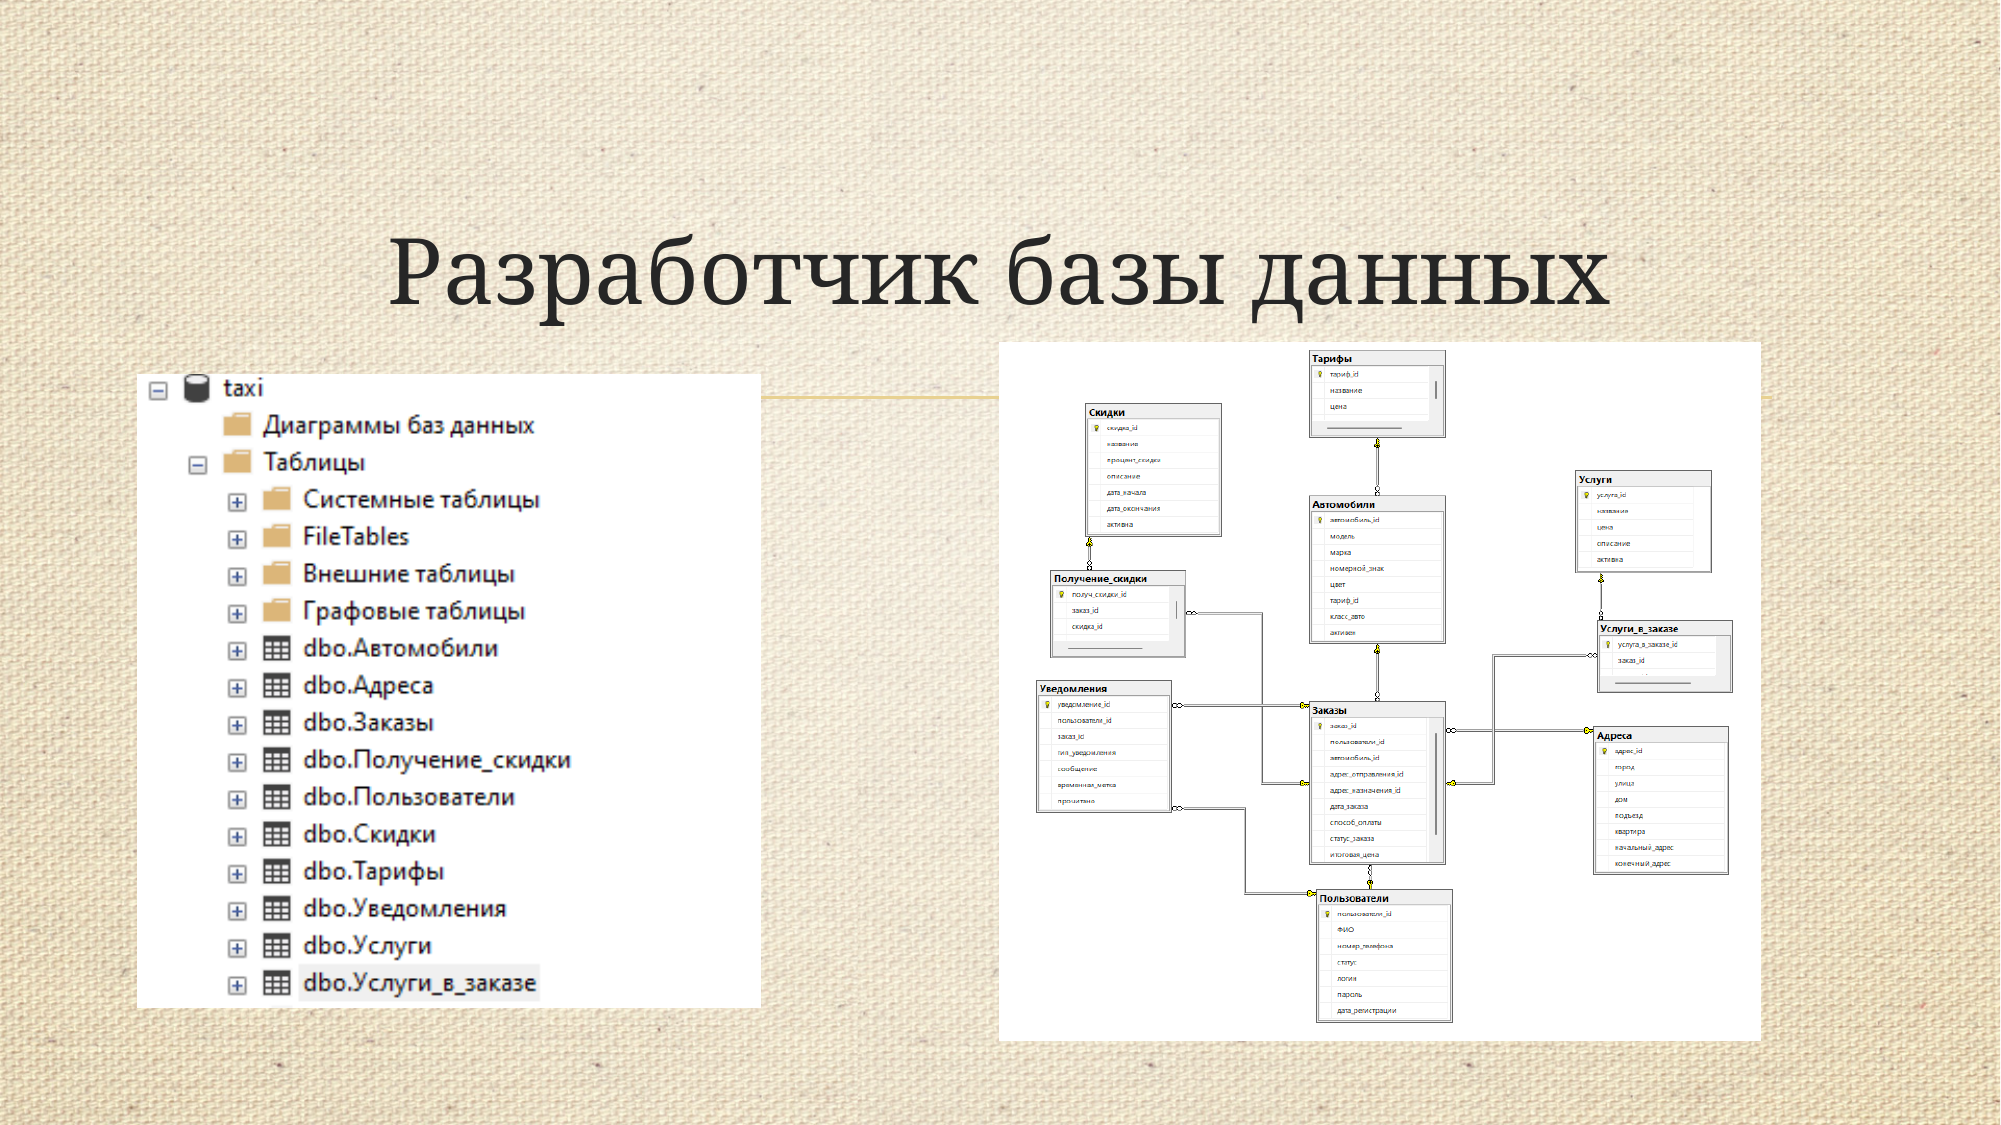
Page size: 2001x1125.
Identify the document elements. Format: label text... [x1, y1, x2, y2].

title Разработчик базы данных [212, 161, 1788, 376]
picture [999, 342, 1761, 1041]
picture [137, 374, 761, 1008]
